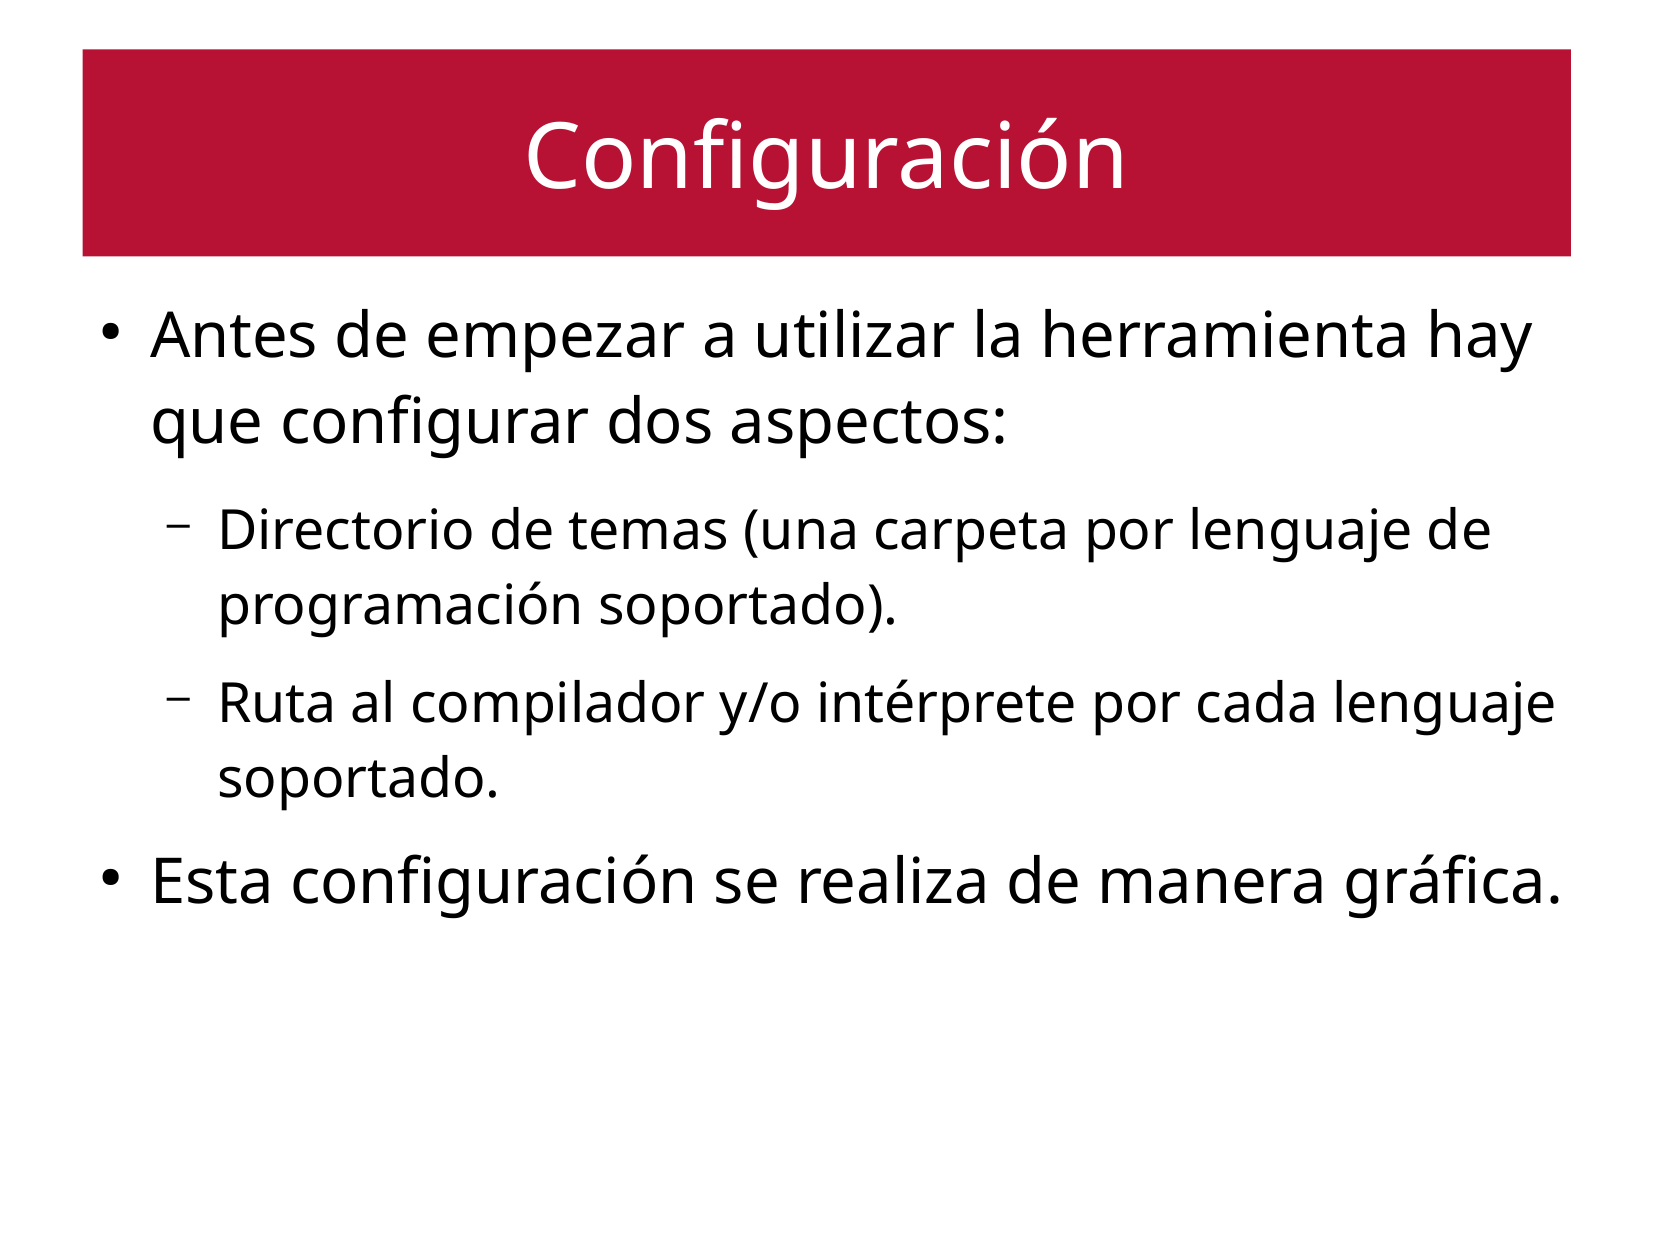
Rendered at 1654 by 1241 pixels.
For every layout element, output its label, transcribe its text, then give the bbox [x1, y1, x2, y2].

title Configuración [82, 49, 1571, 257]
list Antes de empezar a utilizar la herramienta hay que configurar dos aspectos: Directorio de temas (una carpeta por lenguaje de programación soportado). Ruta al compilador y/o intérprete por cada lenguaje soportado. Esta configuración se realiza de manera gráfica. [82, 290, 1571, 1010]
